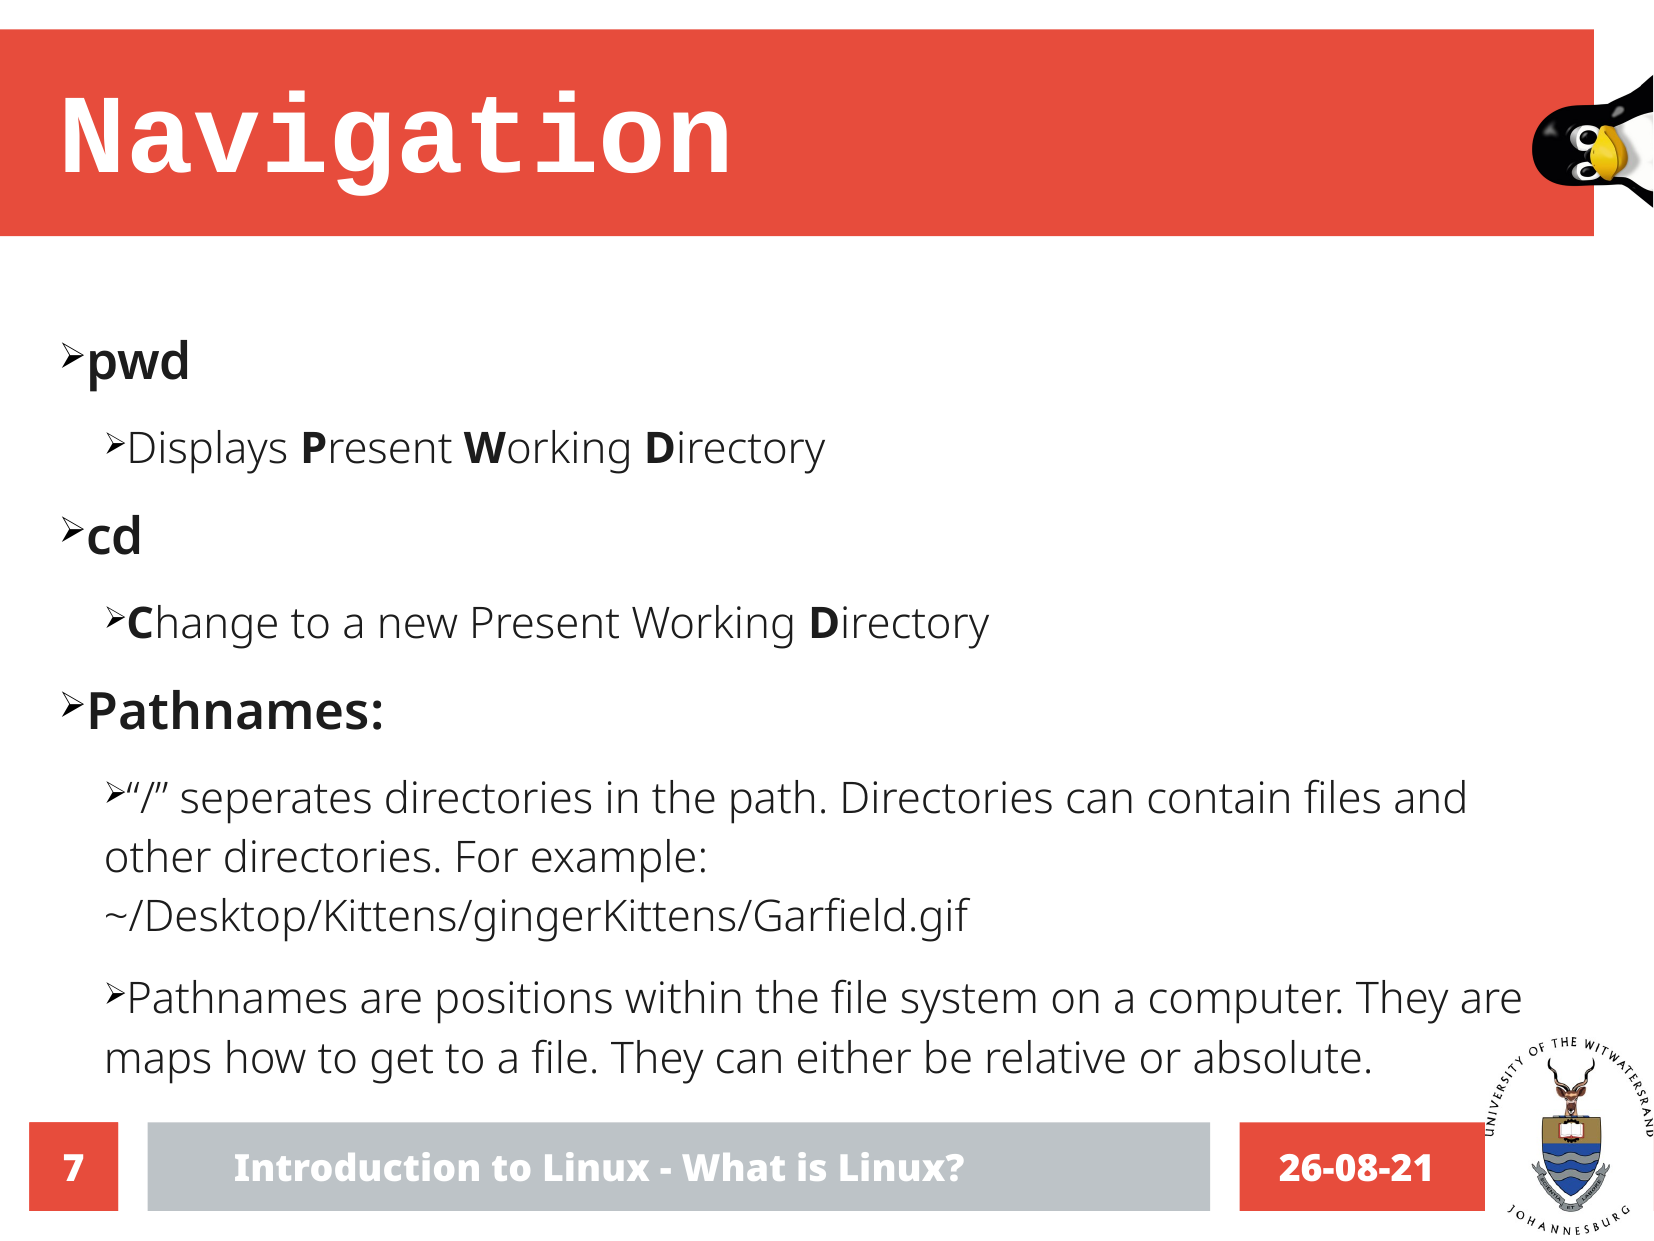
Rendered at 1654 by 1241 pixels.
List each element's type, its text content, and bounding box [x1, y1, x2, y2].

picture [1515, 24, 1654, 276]
list pwd Displays Present Working Directory cd Change to a new Present Working Directory Pathnames: “/” seperates directories in the path. Directories can contain files and other directories. For example: ~/Desktop/Kittens/gingerKittens/Garfield.gif Pathnames are positions within the file system on a computer. They are maps how to get to a file. They can either be relative or absolute. [58, 324, 1565, 1093]
title Navigation [58, 59, 1594, 207]
picture [1485, 1037, 1654, 1235]
